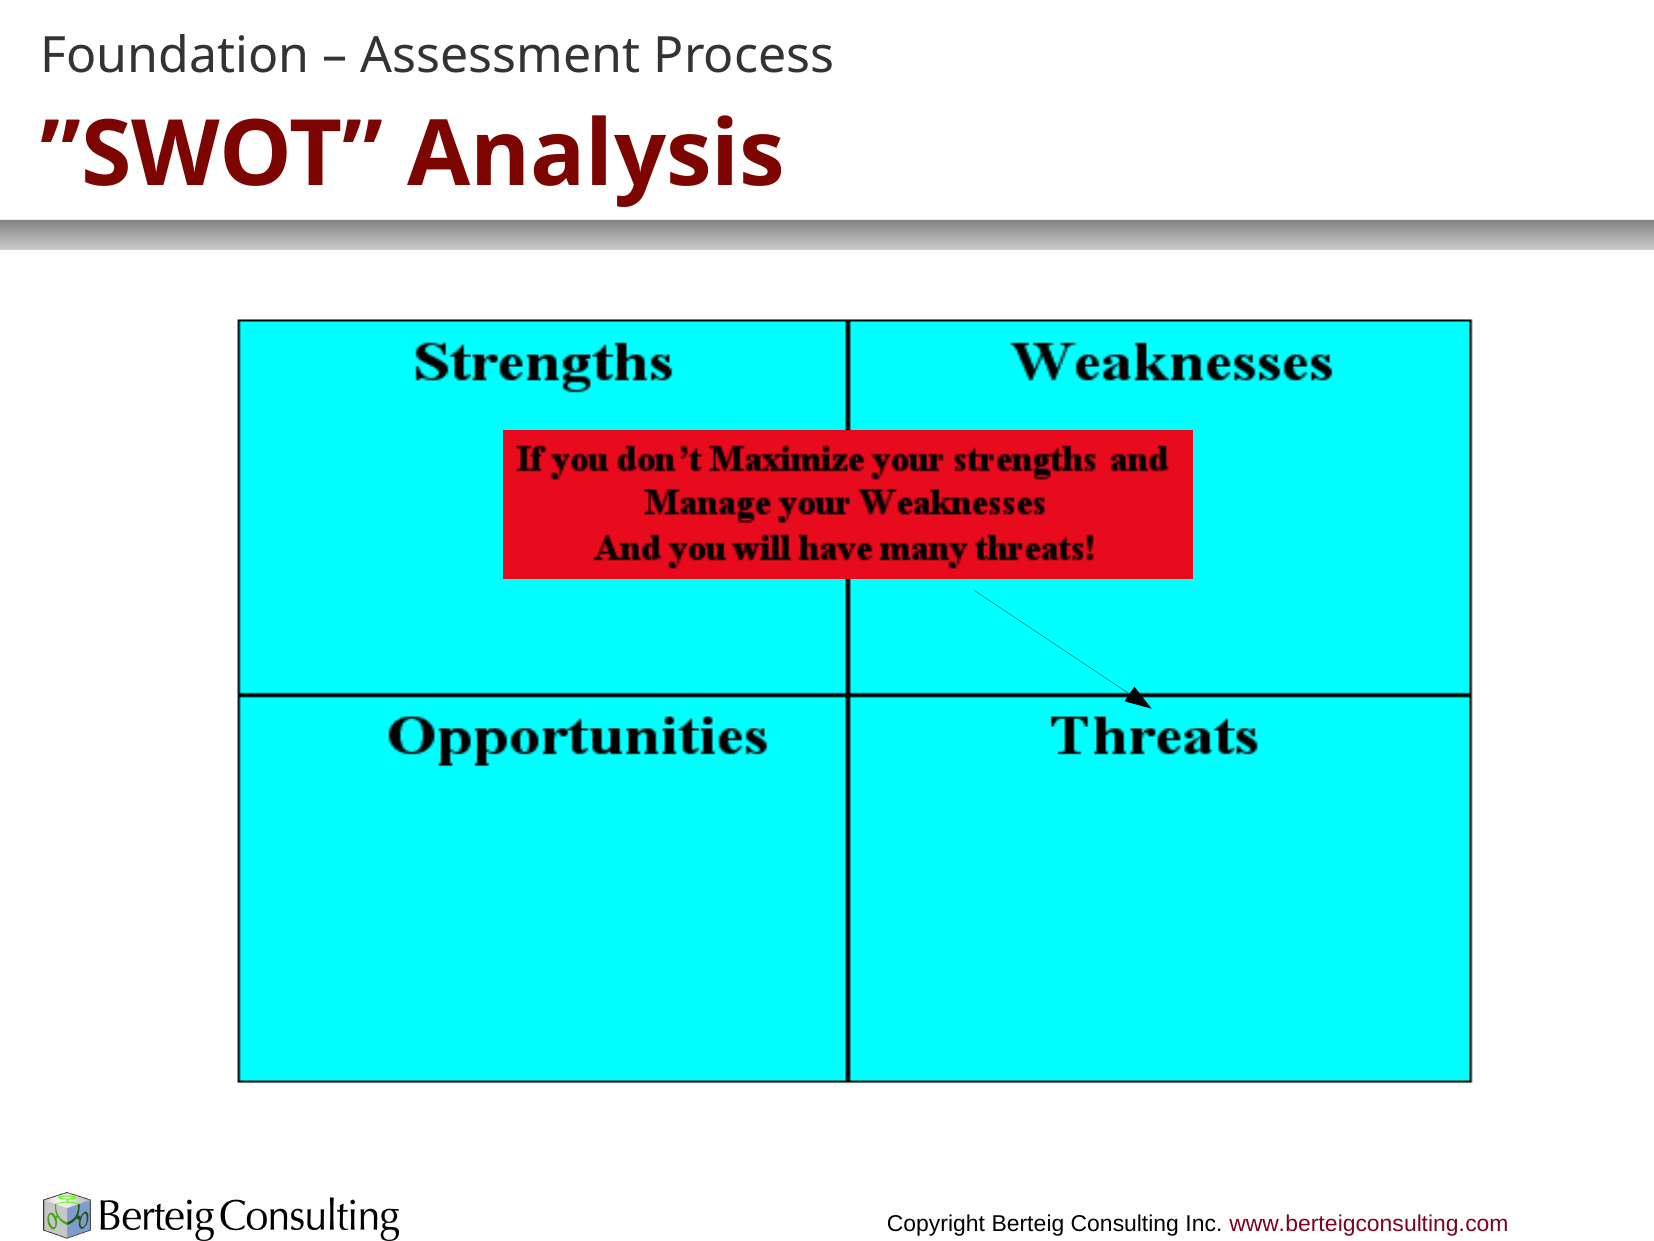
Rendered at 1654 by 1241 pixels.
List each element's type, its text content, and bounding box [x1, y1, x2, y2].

text_box [0, 219, 1654, 250]
picture [43, 1192, 399, 1241]
text_box Copyright Berteig Consulting Inc. www.berteigconsulting.com [886, 1211, 1654, 1237]
picture [236, 318, 1477, 1087]
title Foundation – Assessment Process ”SWOT” Analysis [40, 0, 1654, 231]
